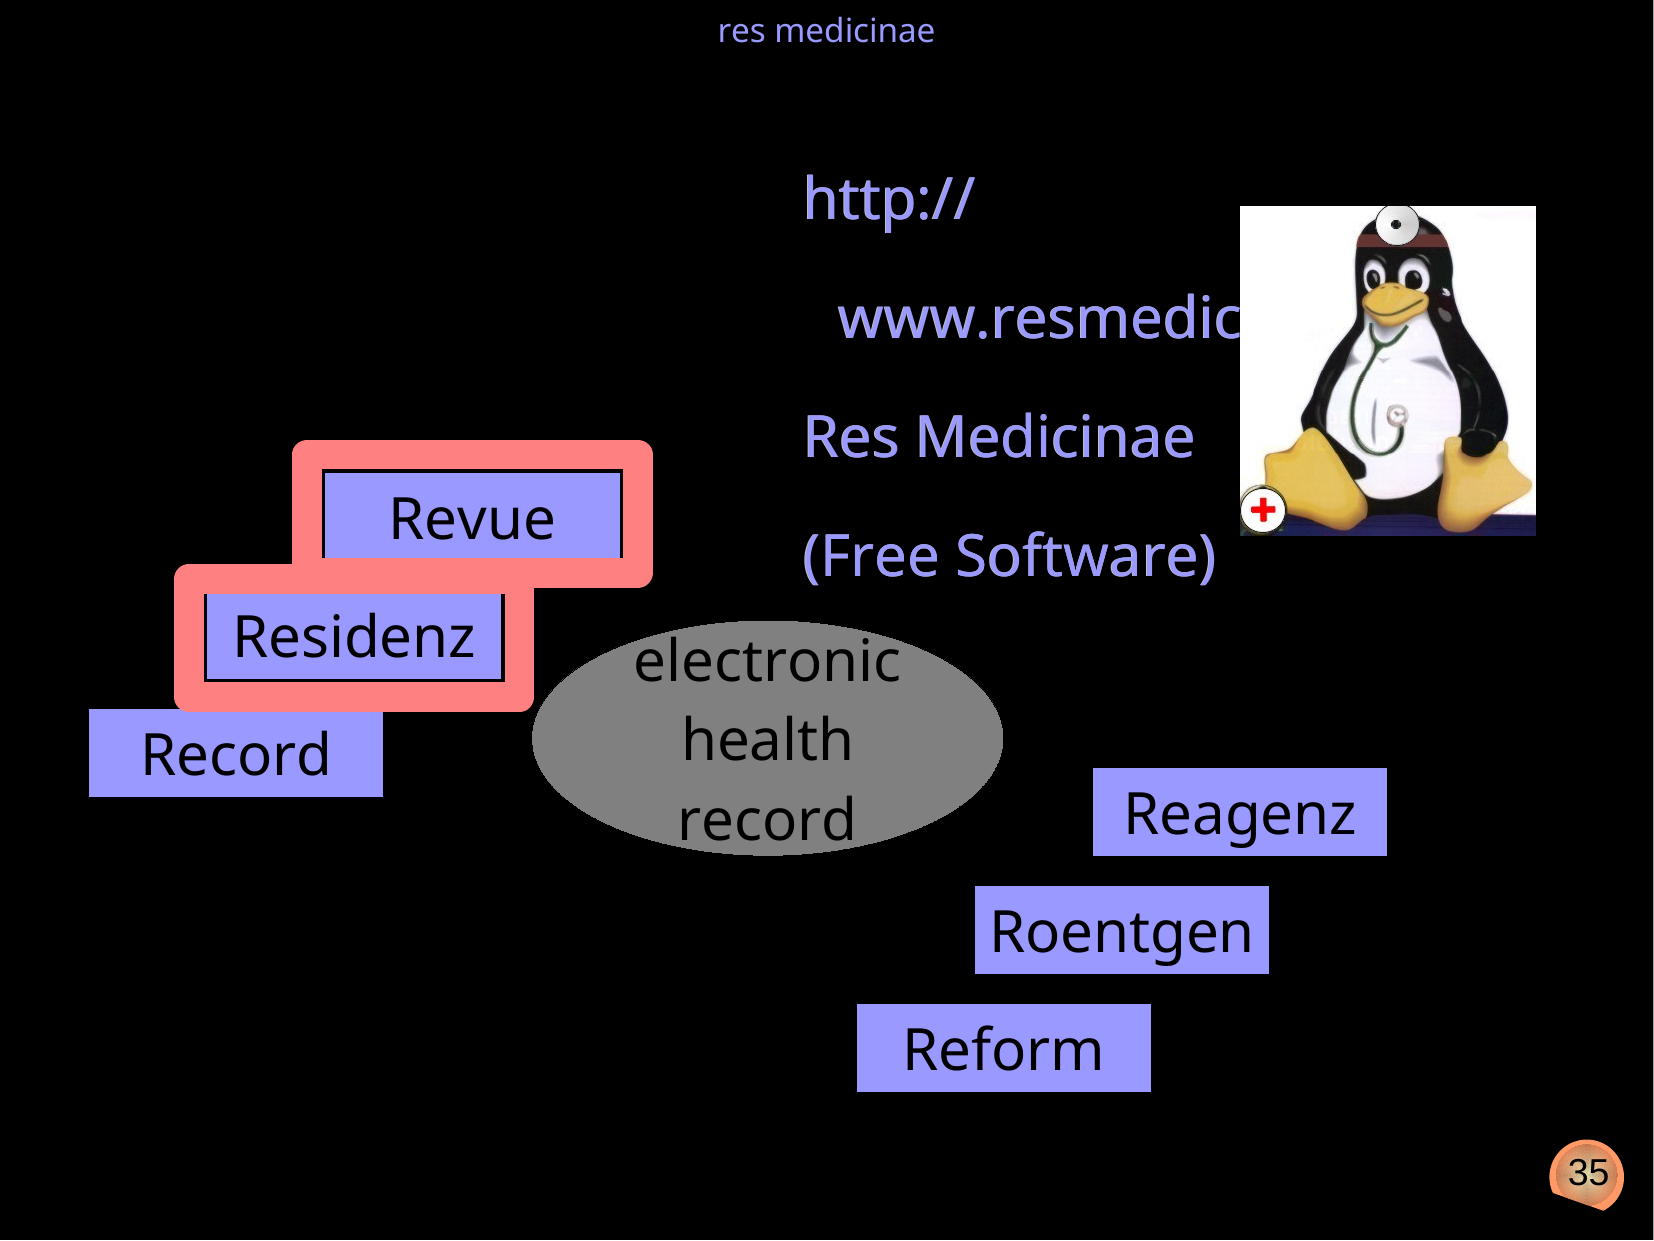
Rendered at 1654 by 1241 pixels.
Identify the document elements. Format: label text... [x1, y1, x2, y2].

text_box http://www.resmedicinae.org Res Medicinae (Free Software) [767, 118, 1595, 355]
text_box Reagenz [1092, 767, 1388, 857]
text_box cybop (cybernetics oriented programming) [1558, 1147, 1615, 1204]
text_box Reform [856, 1003, 1152, 1093]
text_box res medicinae [0, 0, 1654, 60]
text_box [307, 454, 638, 573]
picture [1240, 206, 1536, 536]
text_box electronic health record [531, 620, 1004, 857]
text_box cyboi interpreter [1563, 1151, 1611, 1199]
text_box [188, 578, 520, 697]
text_box Roentgen [974, 885, 1270, 975]
text_box Record [88, 708, 384, 798]
